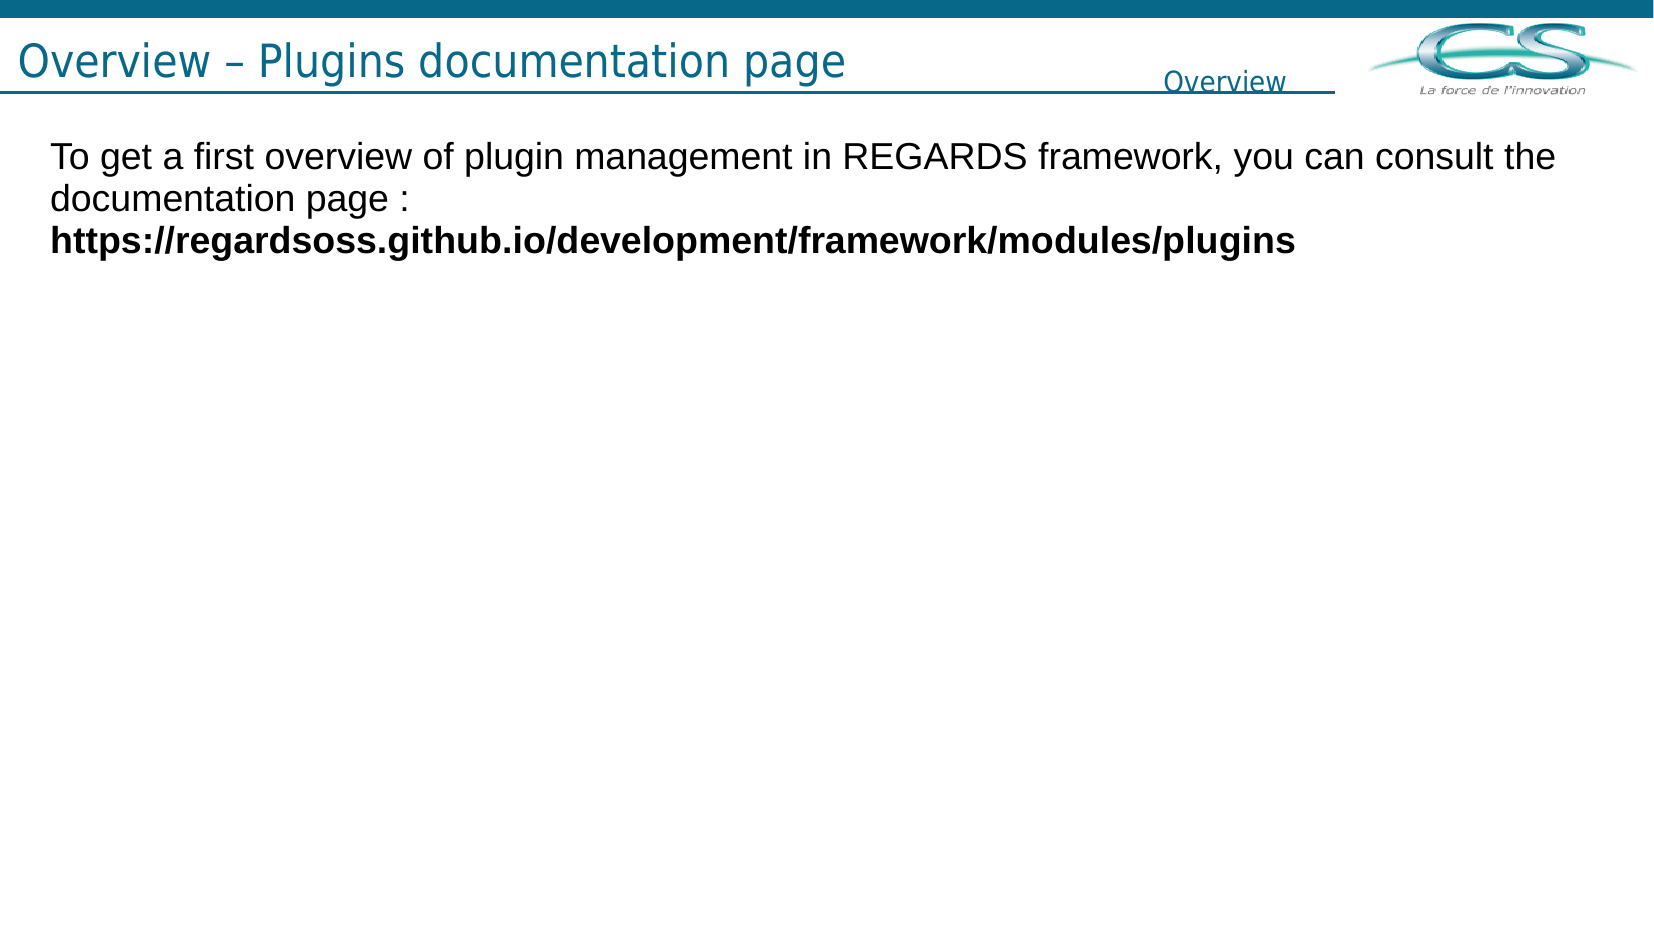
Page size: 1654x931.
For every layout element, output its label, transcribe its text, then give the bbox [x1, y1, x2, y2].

picture [1368, 21, 1642, 96]
title Overview – Plugins documentation page [17, 34, 1368, 88]
text_box To get a first overview of plugin management in REGARDS framework, you can consult the documentation page : https://regardsoss.github.io/development/framework/modules/plugins [35, 127, 1583, 567]
text_box Overview [1151, 53, 1347, 127]
subtitle [17, 132, 1630, 913]
